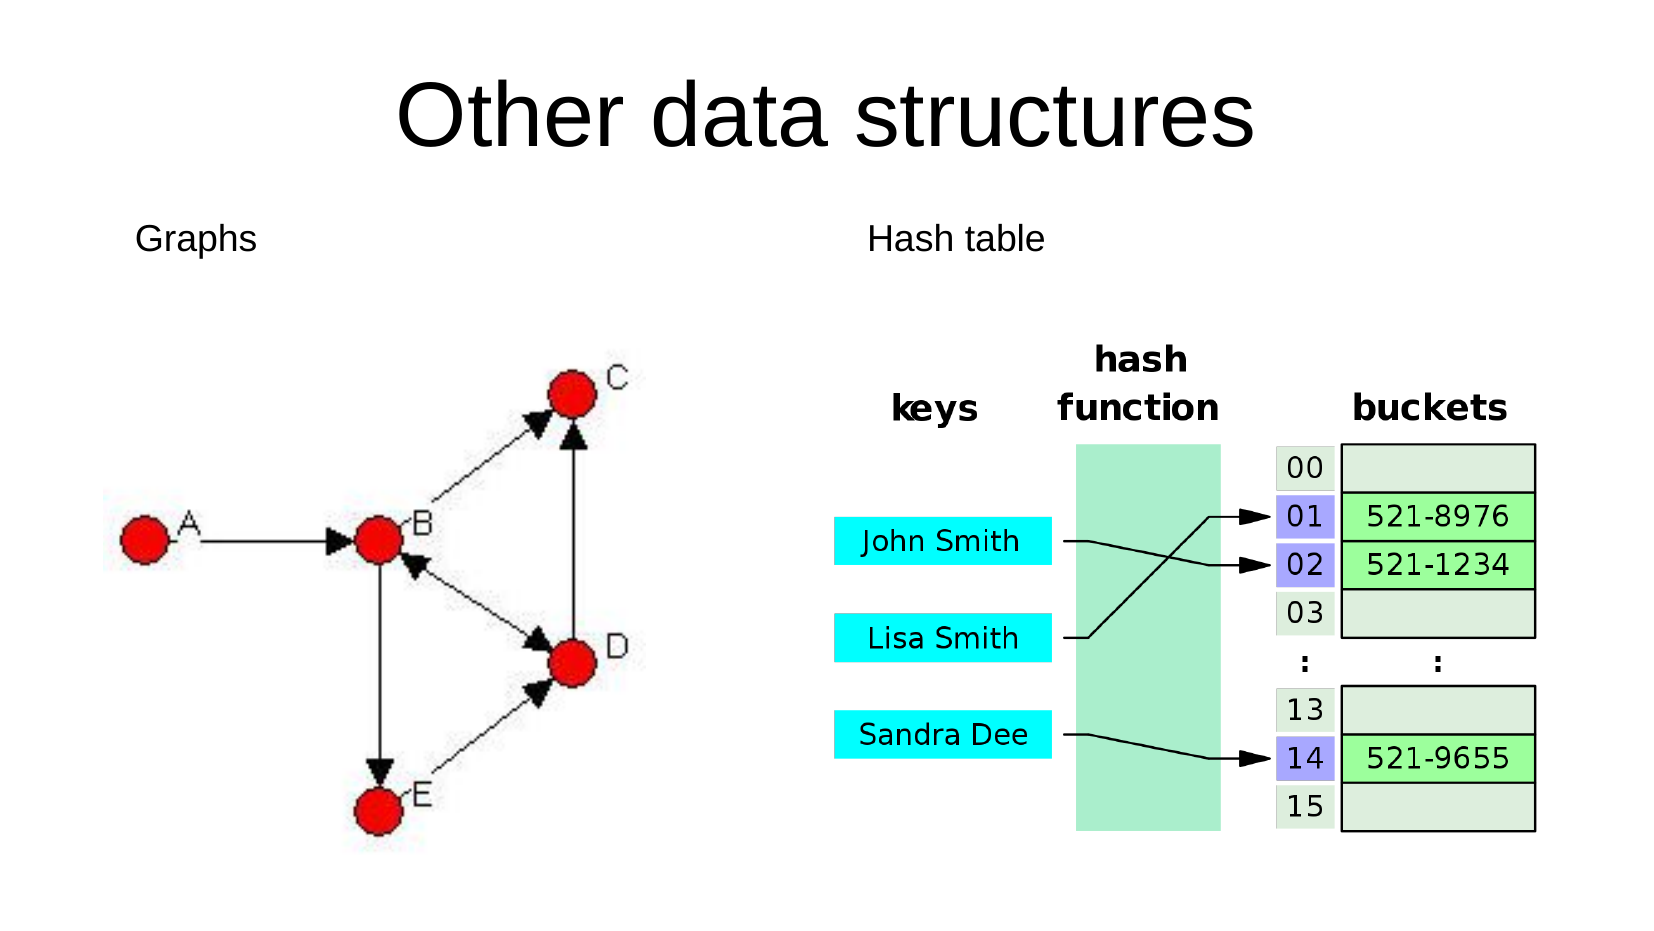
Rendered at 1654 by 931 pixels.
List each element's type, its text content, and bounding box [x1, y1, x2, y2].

picture [810, 299, 1571, 856]
title Other data structures [82, 37, 1571, 193]
picture [103, 330, 646, 871]
text_box Hash table [852, 210, 1333, 267]
text_box Graphs [120, 210, 601, 267]
